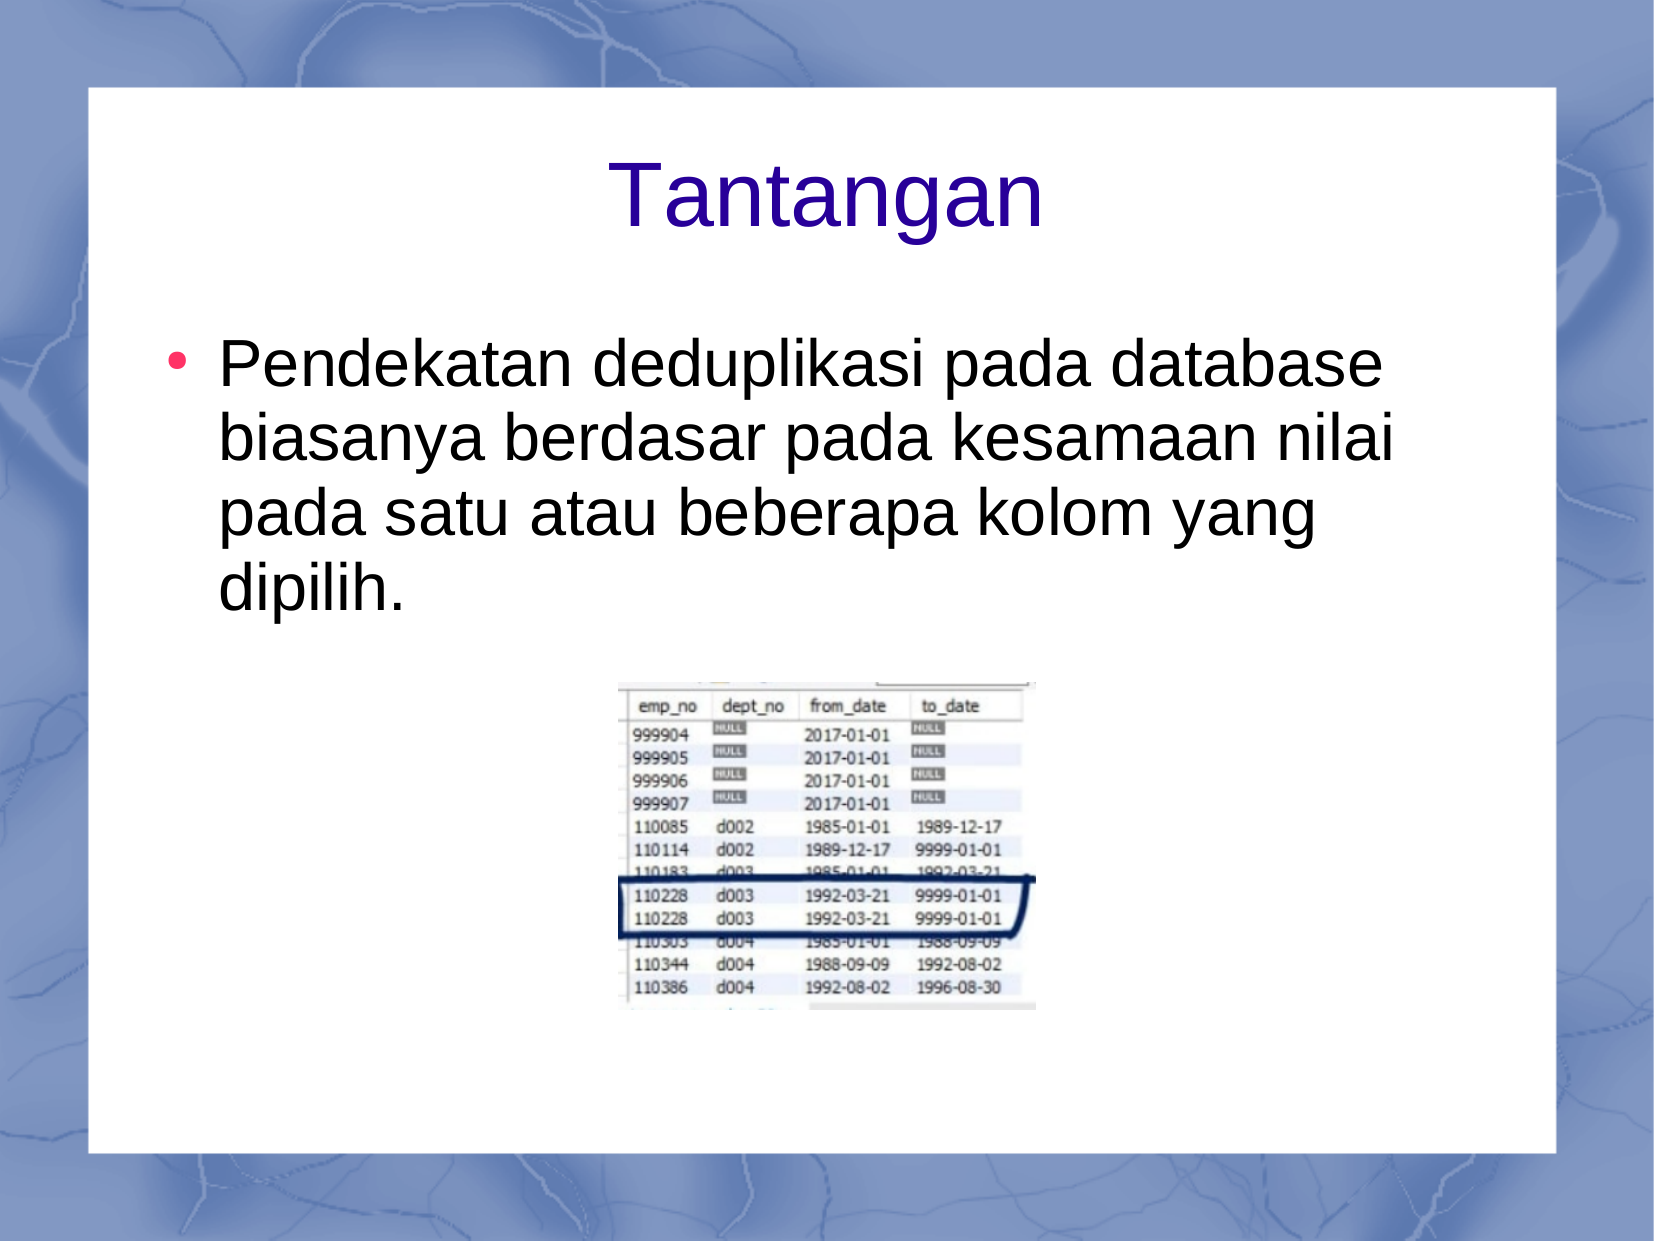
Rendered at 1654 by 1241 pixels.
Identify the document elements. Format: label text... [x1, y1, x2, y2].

picture [0, 0, 1654, 1241]
list Pendekatan deduplikasi pada database biasanya berdasar pada kesamaan nilai pada satu atau beberapa kolom yang dipilih. [147, 325, 1506, 729]
title Tantangan [118, 90, 1536, 298]
